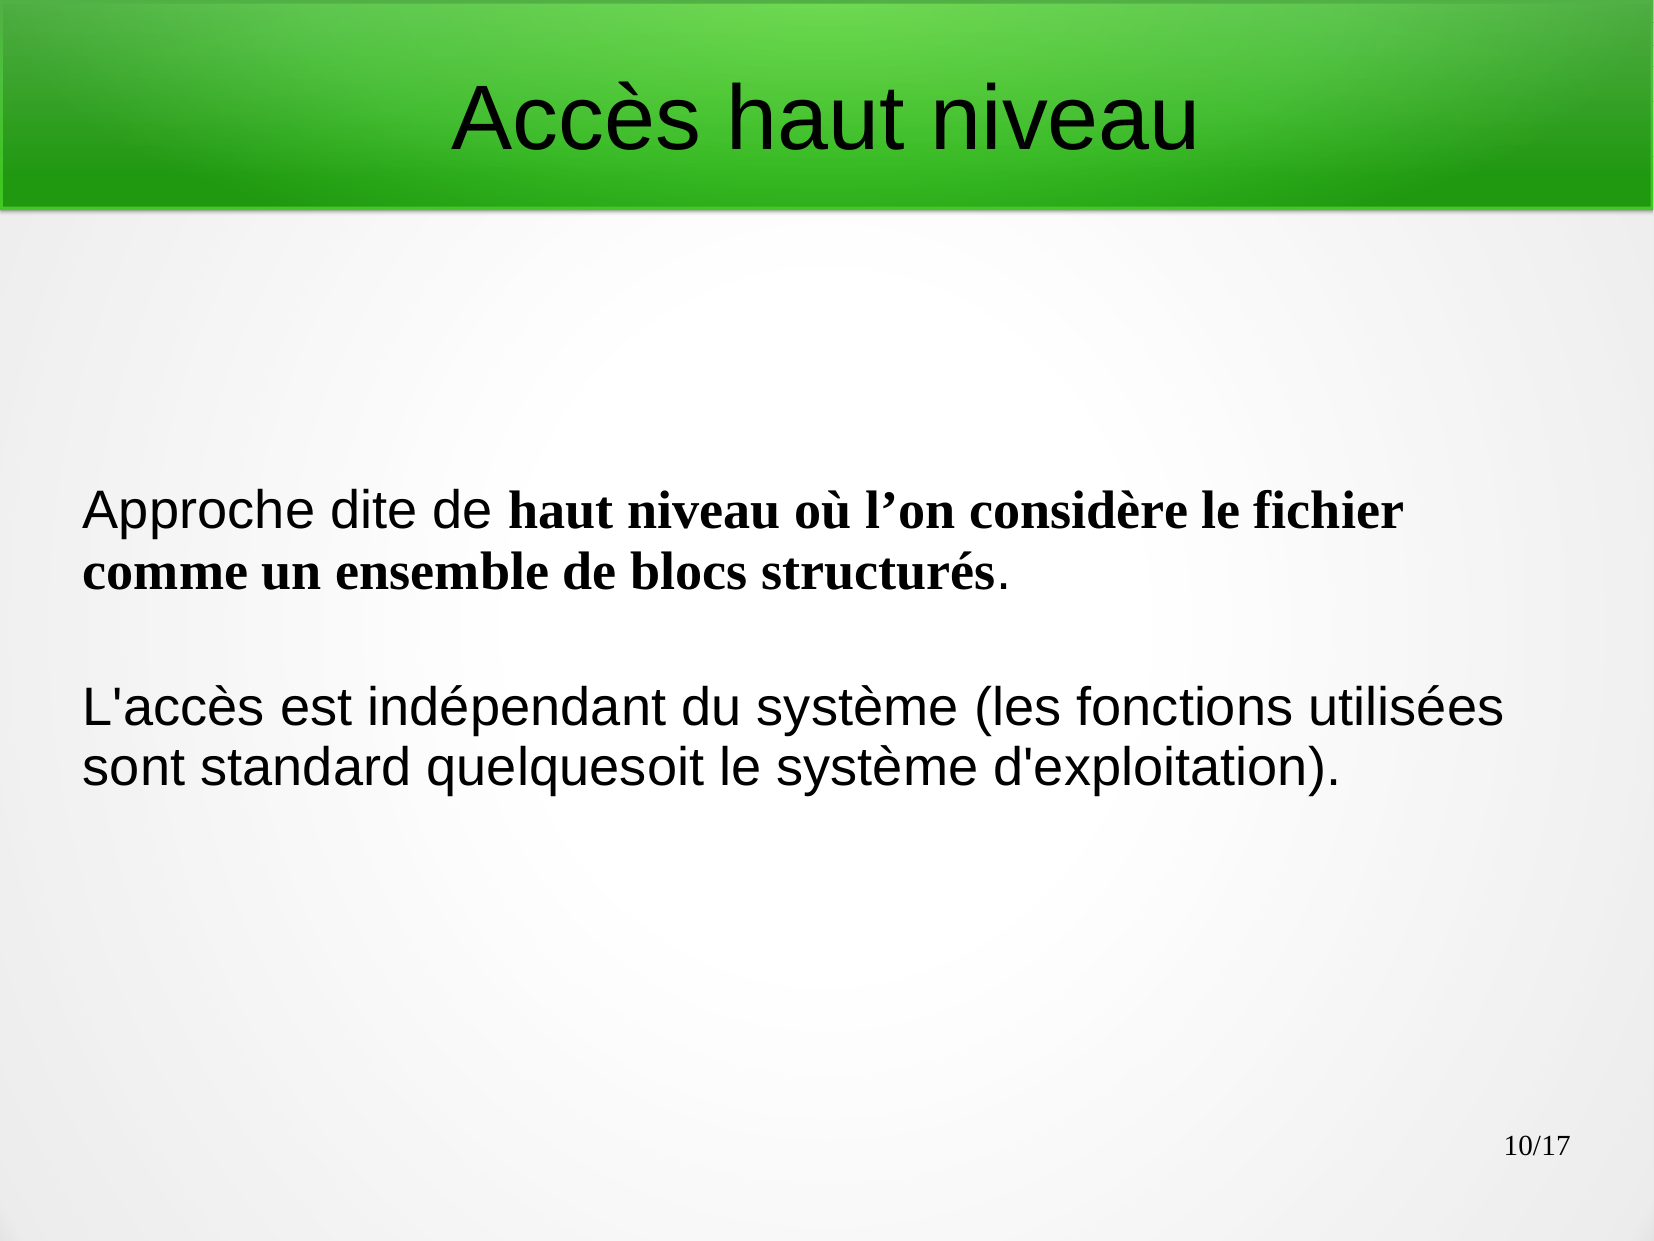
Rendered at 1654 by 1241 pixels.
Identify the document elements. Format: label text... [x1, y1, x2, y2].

subtitle Approche dite de haut niveau où l’on considère le fichier comme un ensemble de blocs structurés. L'accès est indépendant du système (les fonctions utilisées sont standard quelquesoit le système d'exploitation). [82, 297, 1571, 1101]
title Accès haut niveau [82, 47, 1571, 189]
